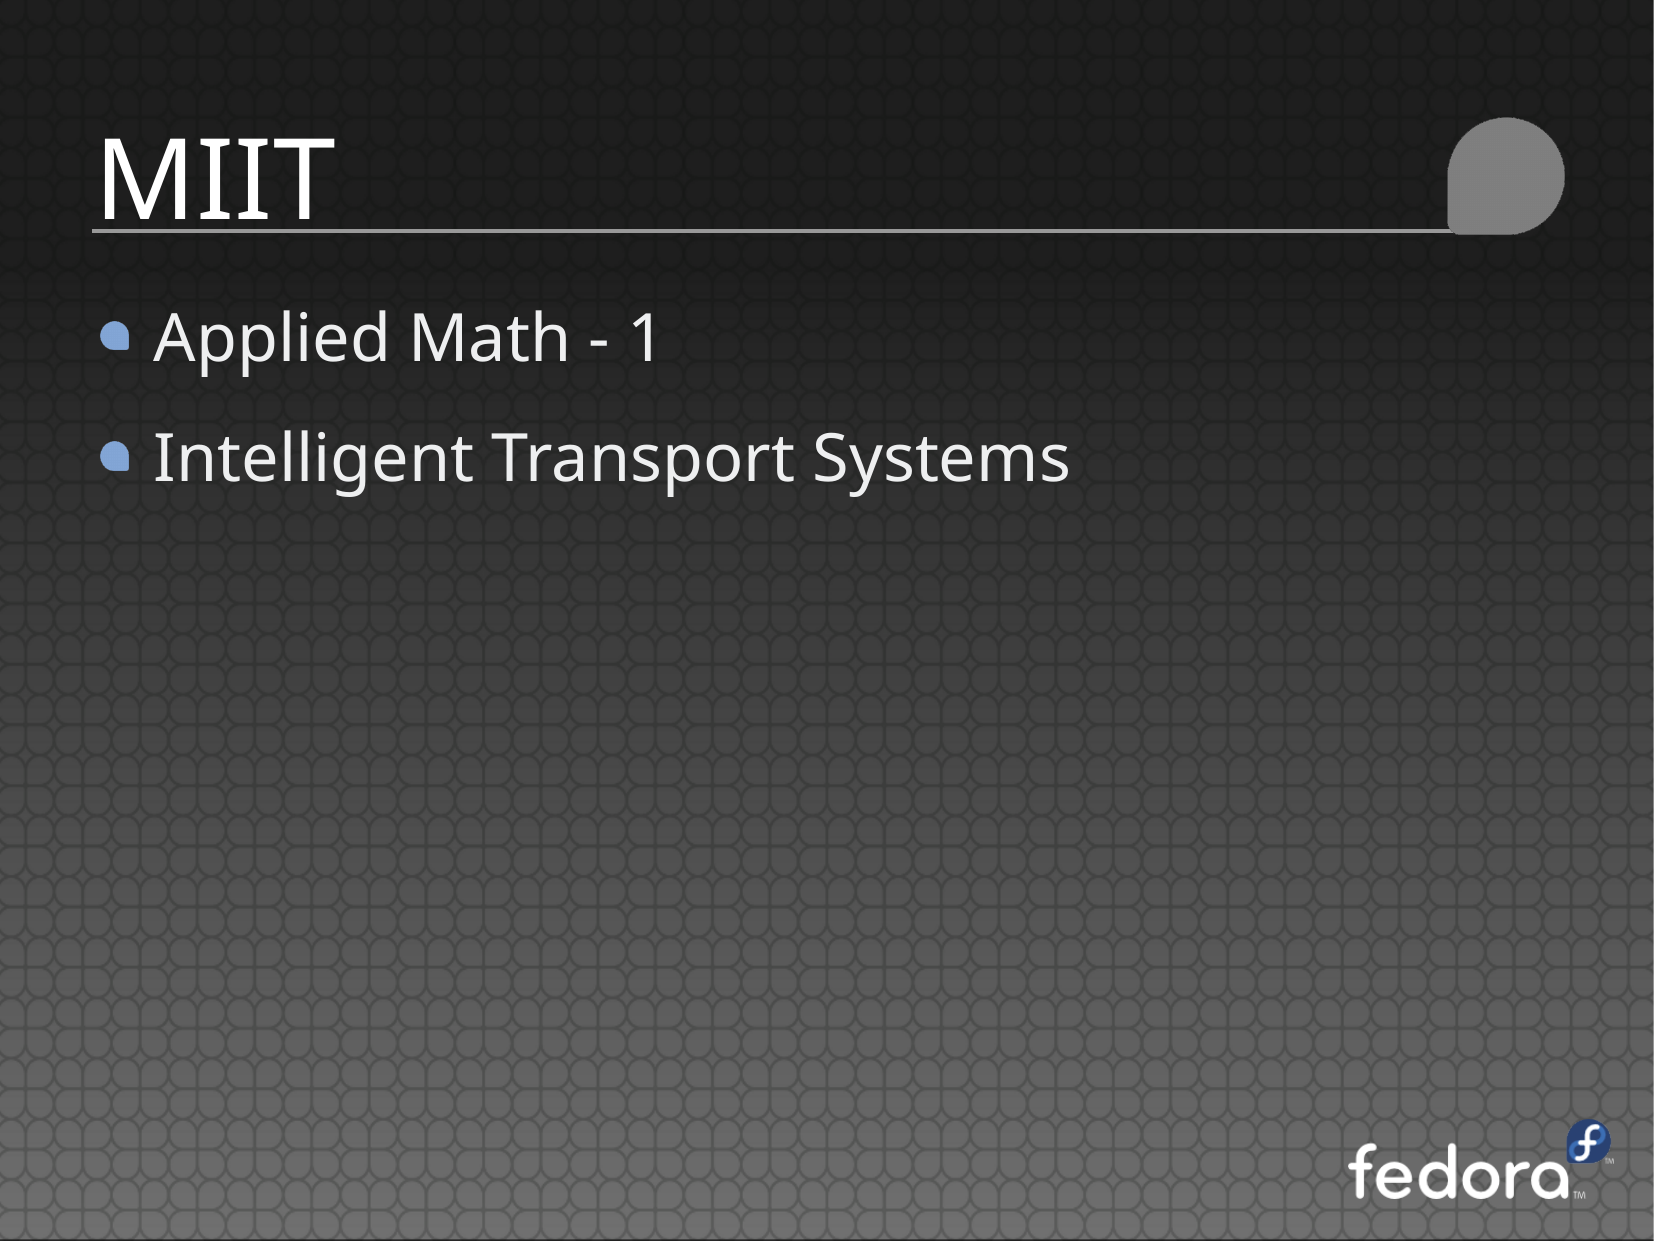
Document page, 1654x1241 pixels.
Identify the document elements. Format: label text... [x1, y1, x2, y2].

title MIIT [94, 100, 1426, 251]
list Applied Math - 1 Intelligent Transport Systems [82, 290, 1571, 1094]
picture [0, 0, 1654, 1241]
